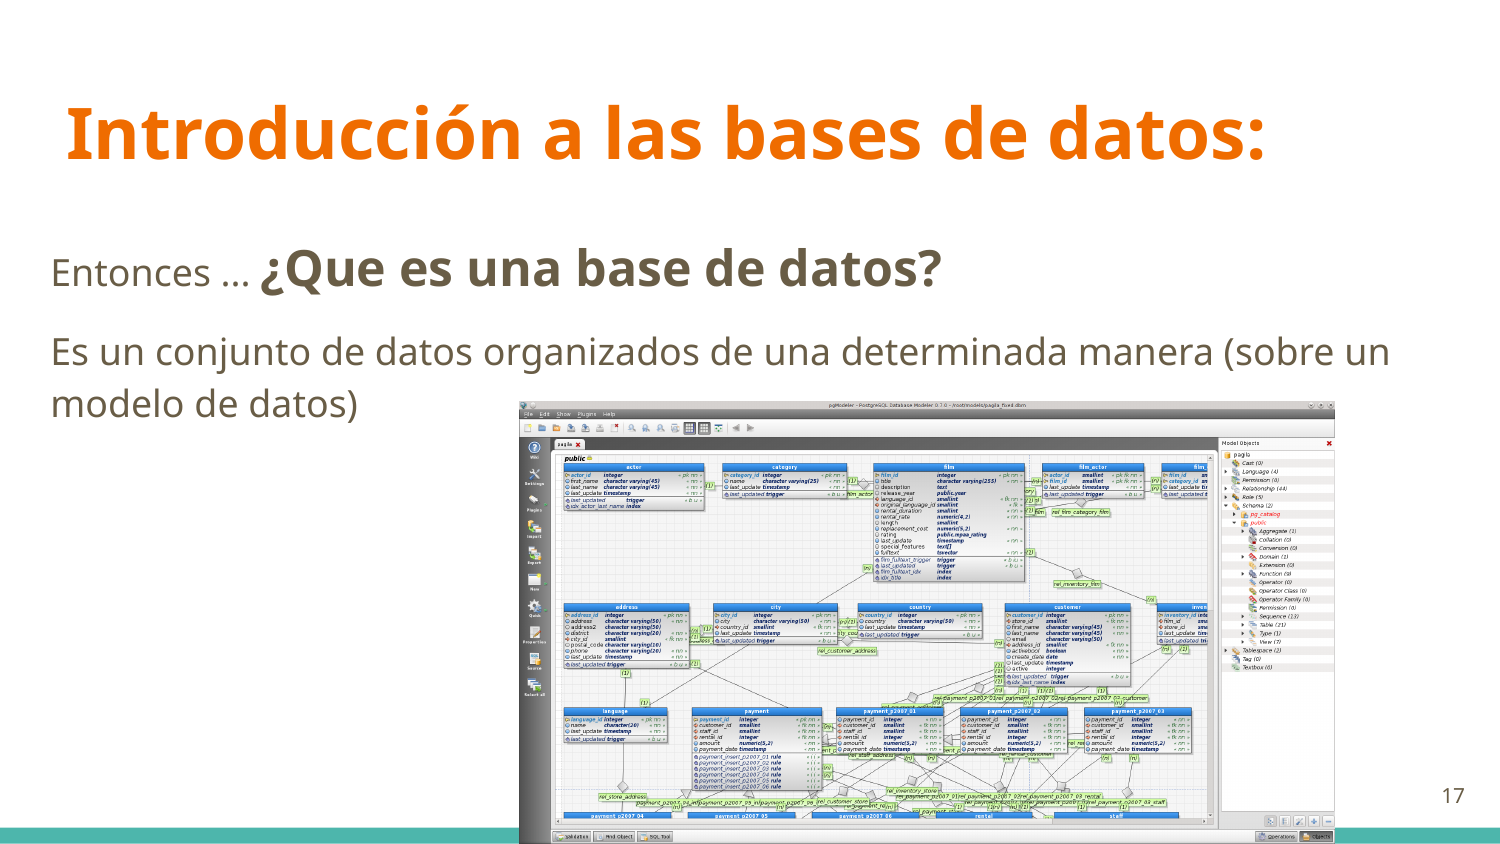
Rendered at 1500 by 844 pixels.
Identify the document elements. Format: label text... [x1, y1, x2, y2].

picture [519, 401, 1335, 844]
slide_number <number> [1389, 764, 1480, 830]
title Introducción a las bases de datos: [51, 72, 1449, 189]
list Entonces ... ¿Que es una base de datos? Es un conjunto de datos organizados de una determinada manera (sobre un modelo de datos) [35, 212, 1434, 755]
